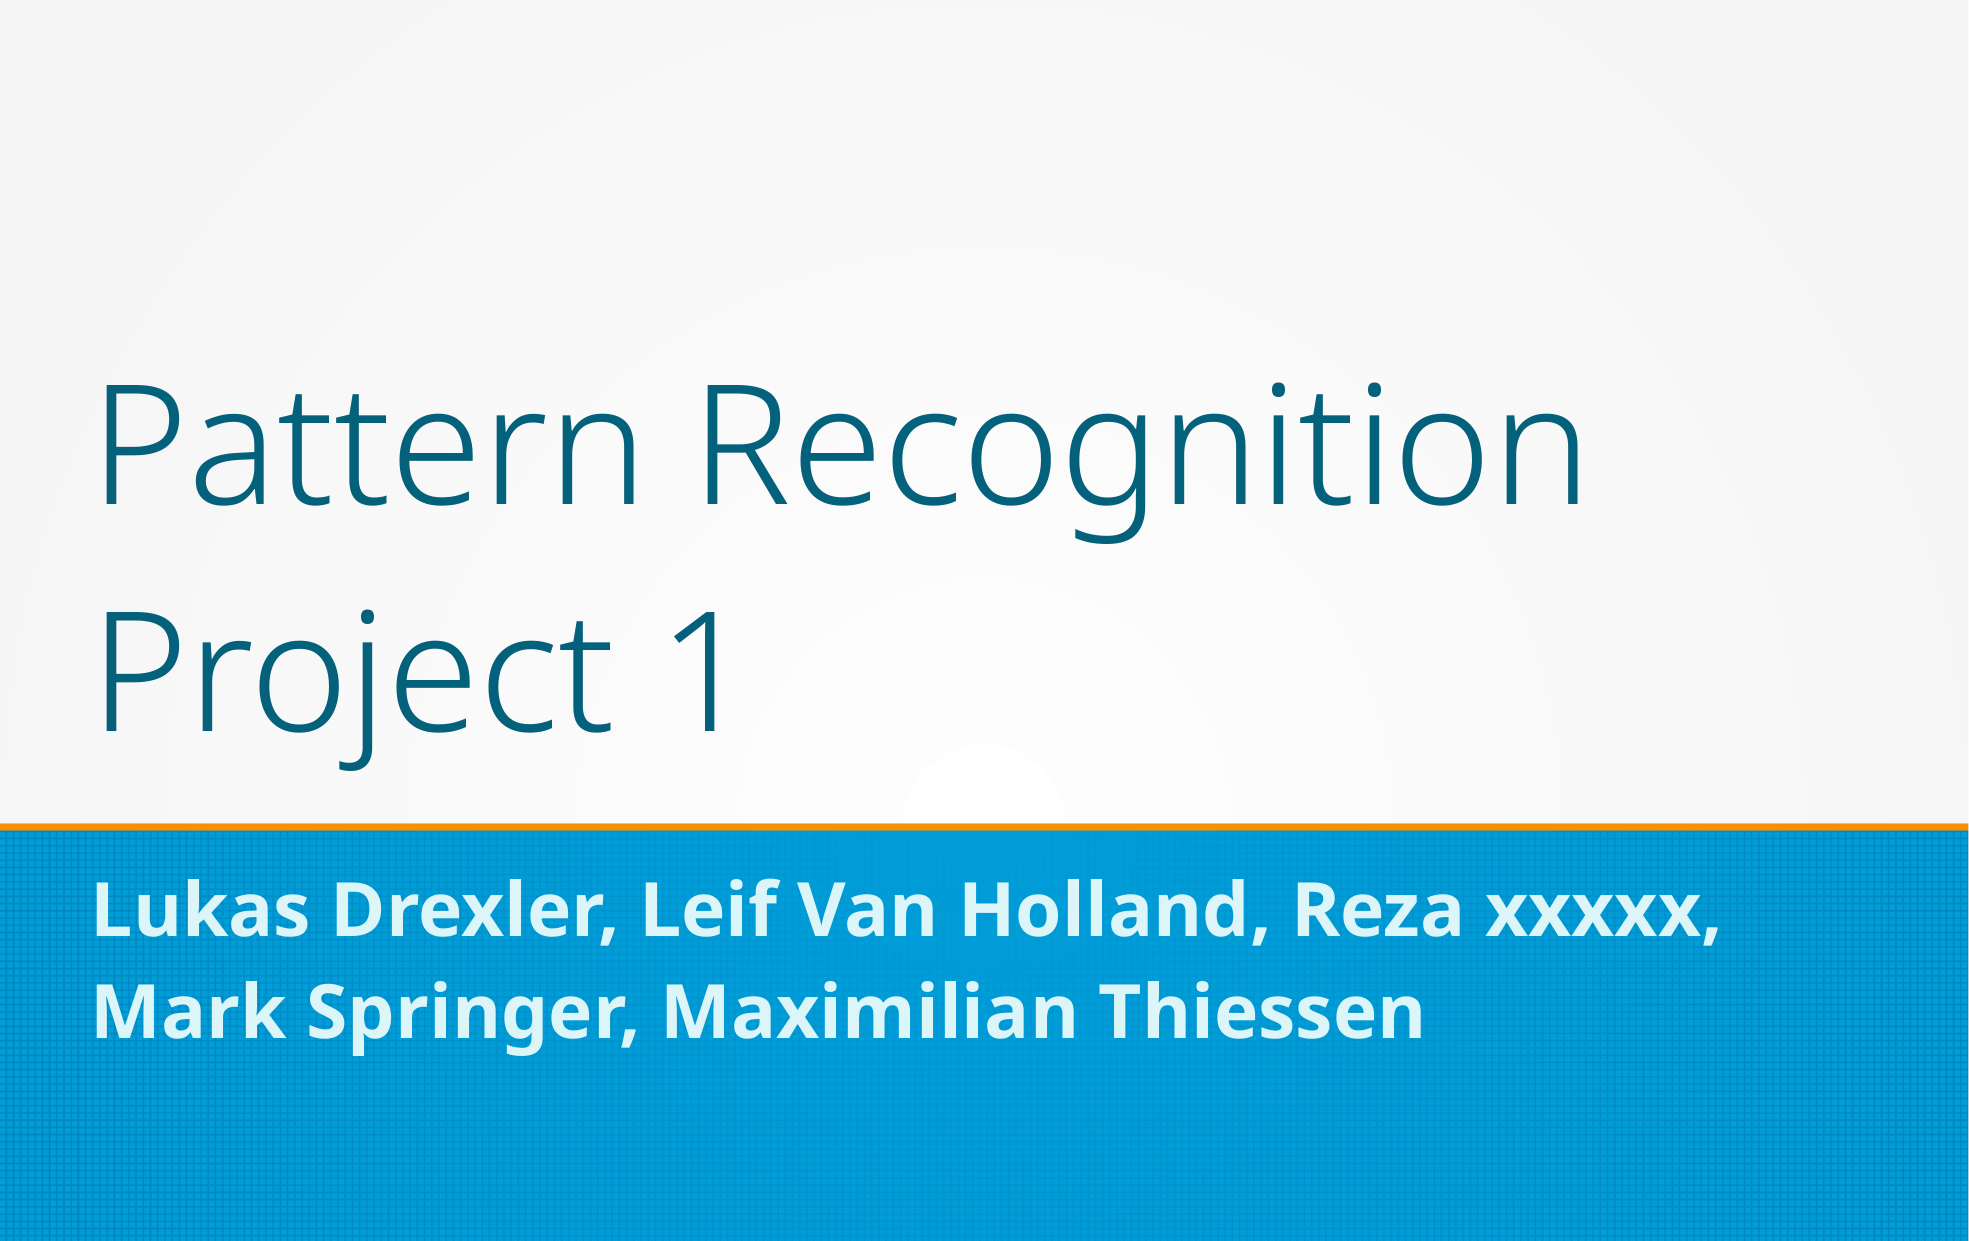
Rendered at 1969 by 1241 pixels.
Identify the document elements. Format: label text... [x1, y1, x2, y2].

title Pattern Recognition Project 1 [90, 49, 1862, 781]
picture [0, 0, 1969, 830]
subtitle Lukas Drexler, Leif Van Holland, Reza xxxxx, Mark Springer, Maximilian Thiessen [90, 855, 1861, 1118]
